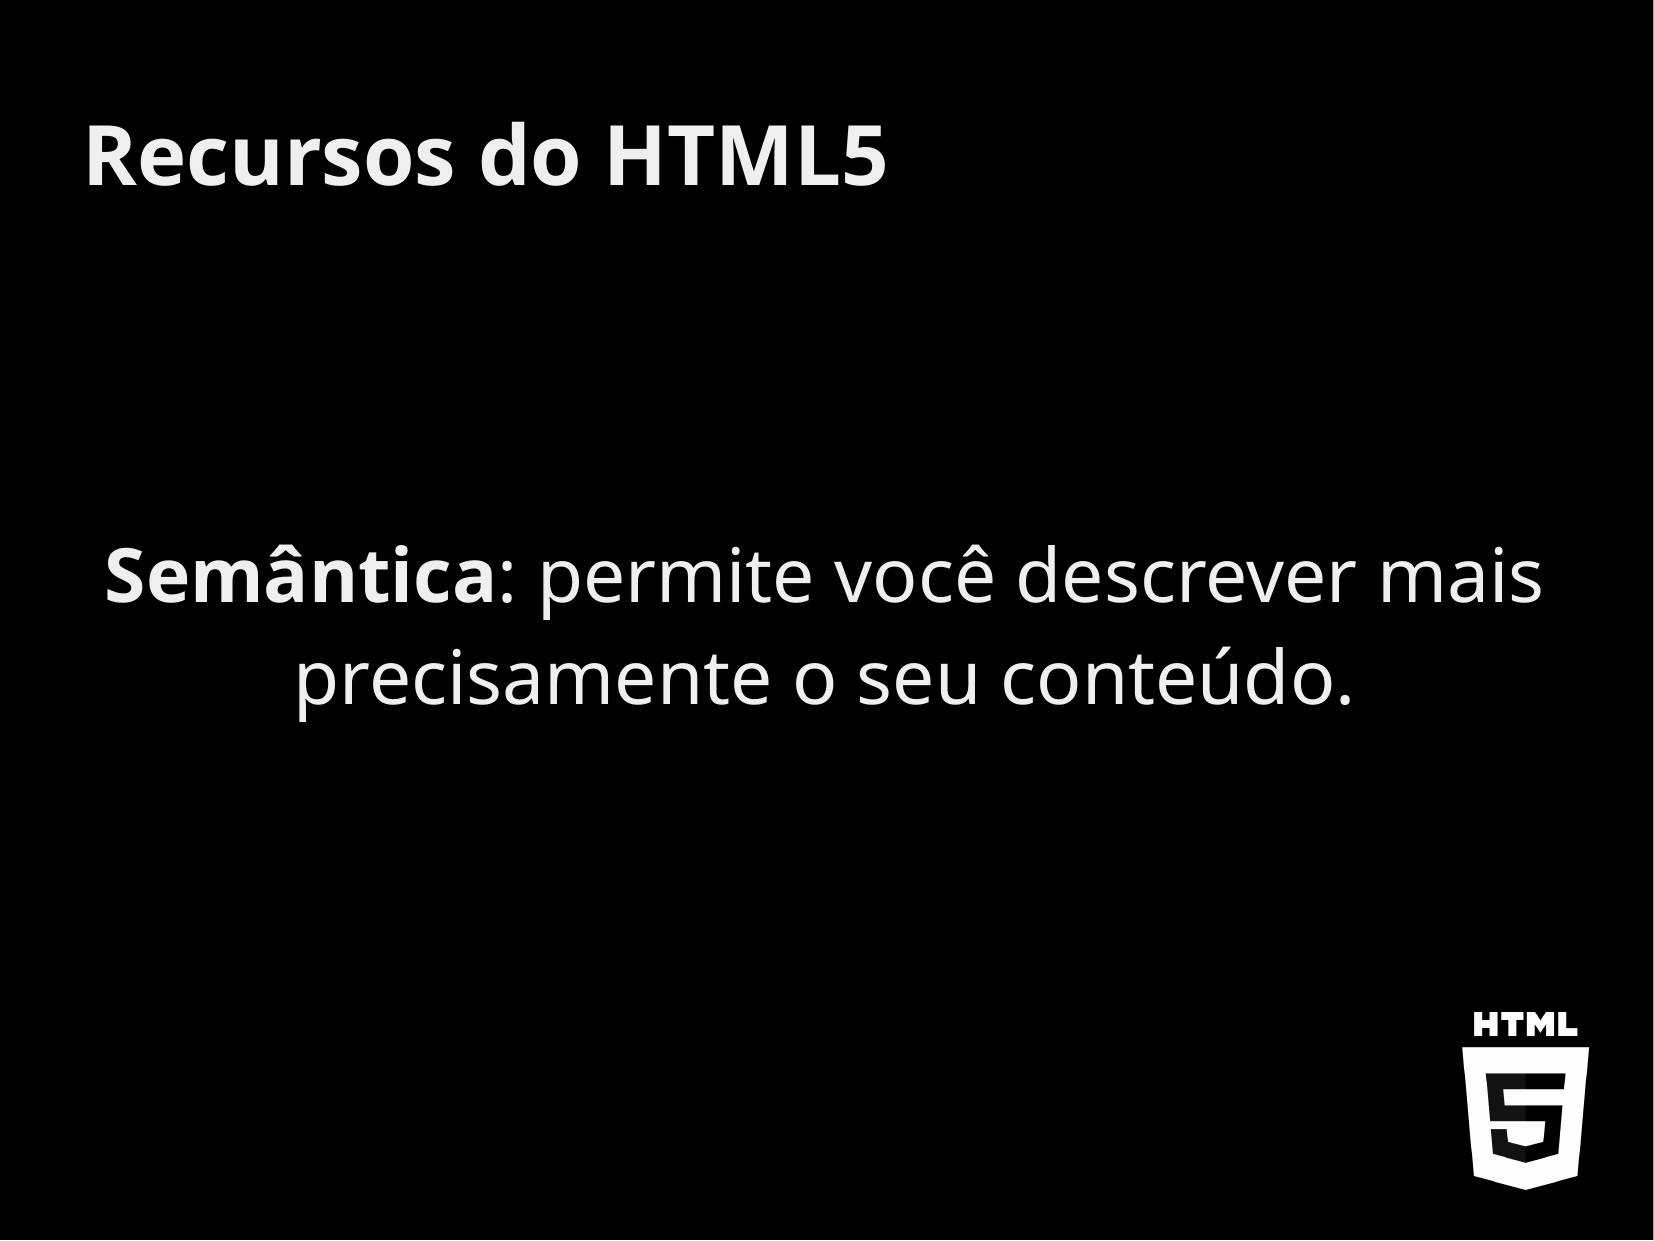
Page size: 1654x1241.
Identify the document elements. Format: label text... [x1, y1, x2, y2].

picture [1436, 1012, 1615, 1190]
title Recursos do HTML5 [82, 56, 1571, 250]
title Semântica: permite você descrever mais precisamente o seu conteúdo. [75, 528, 1576, 721]
